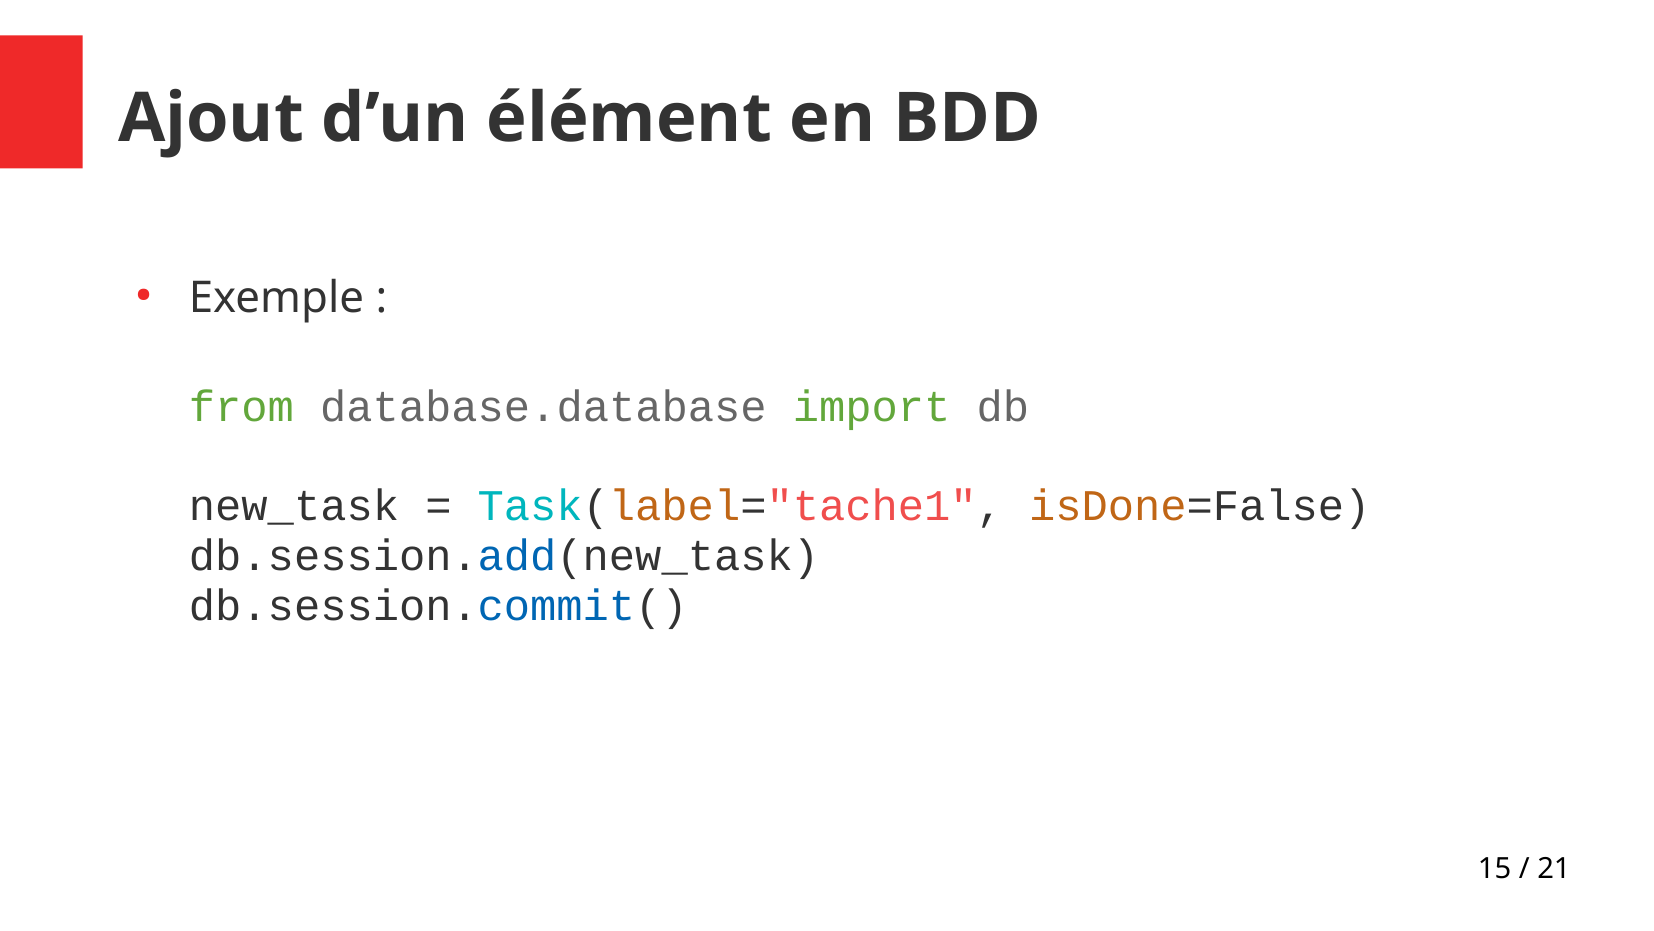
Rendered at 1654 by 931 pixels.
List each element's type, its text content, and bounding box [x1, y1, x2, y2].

list Exemple : from database.database import db new_task = Task(label="tache1", isDone=False) db.session.add(new_task) db.session.commit() [118, 265, 1536, 806]
title Ajout d’un élément en BDD [118, 37, 1571, 193]
